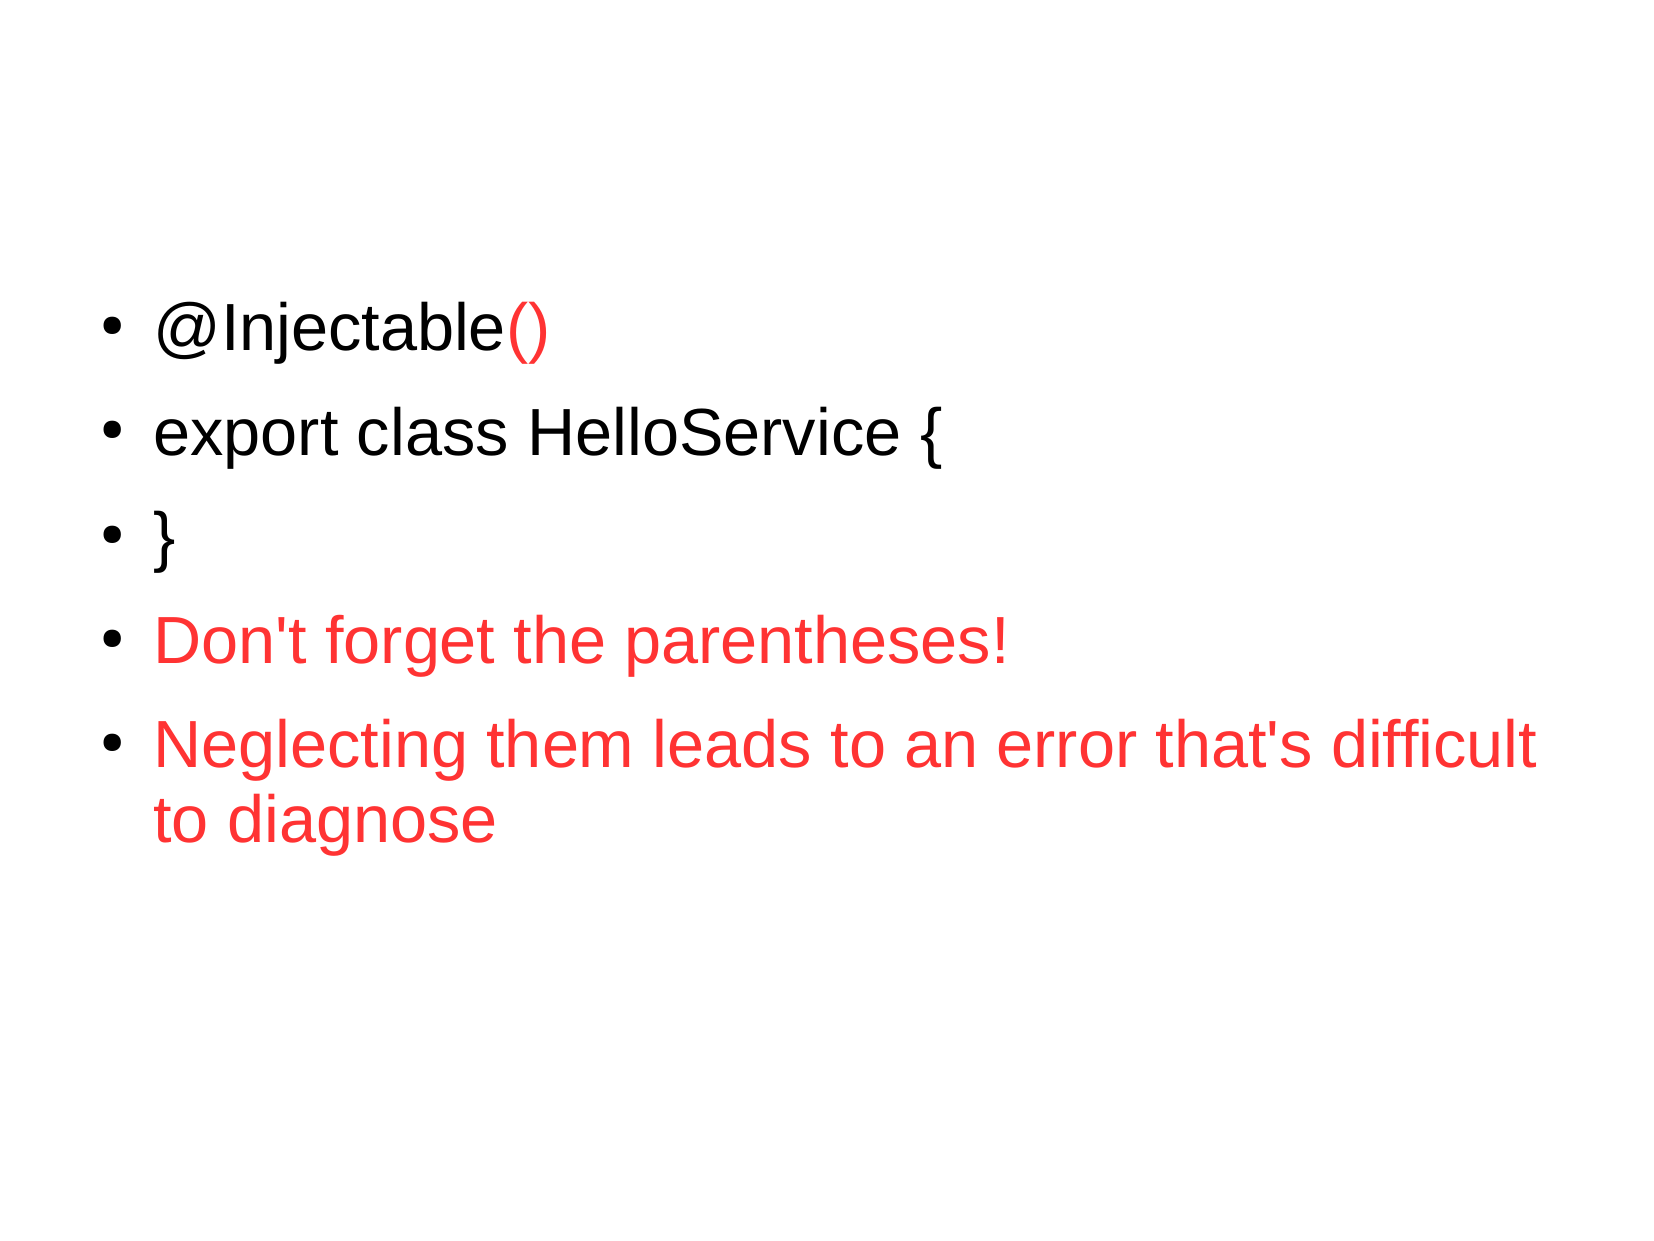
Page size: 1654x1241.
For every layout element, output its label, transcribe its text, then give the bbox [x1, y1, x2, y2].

list @Injectable() export class HelloService { } Don't forget the parentheses! Neglecting them leads to an error that's difficult to diagnose [82, 290, 1571, 1010]
